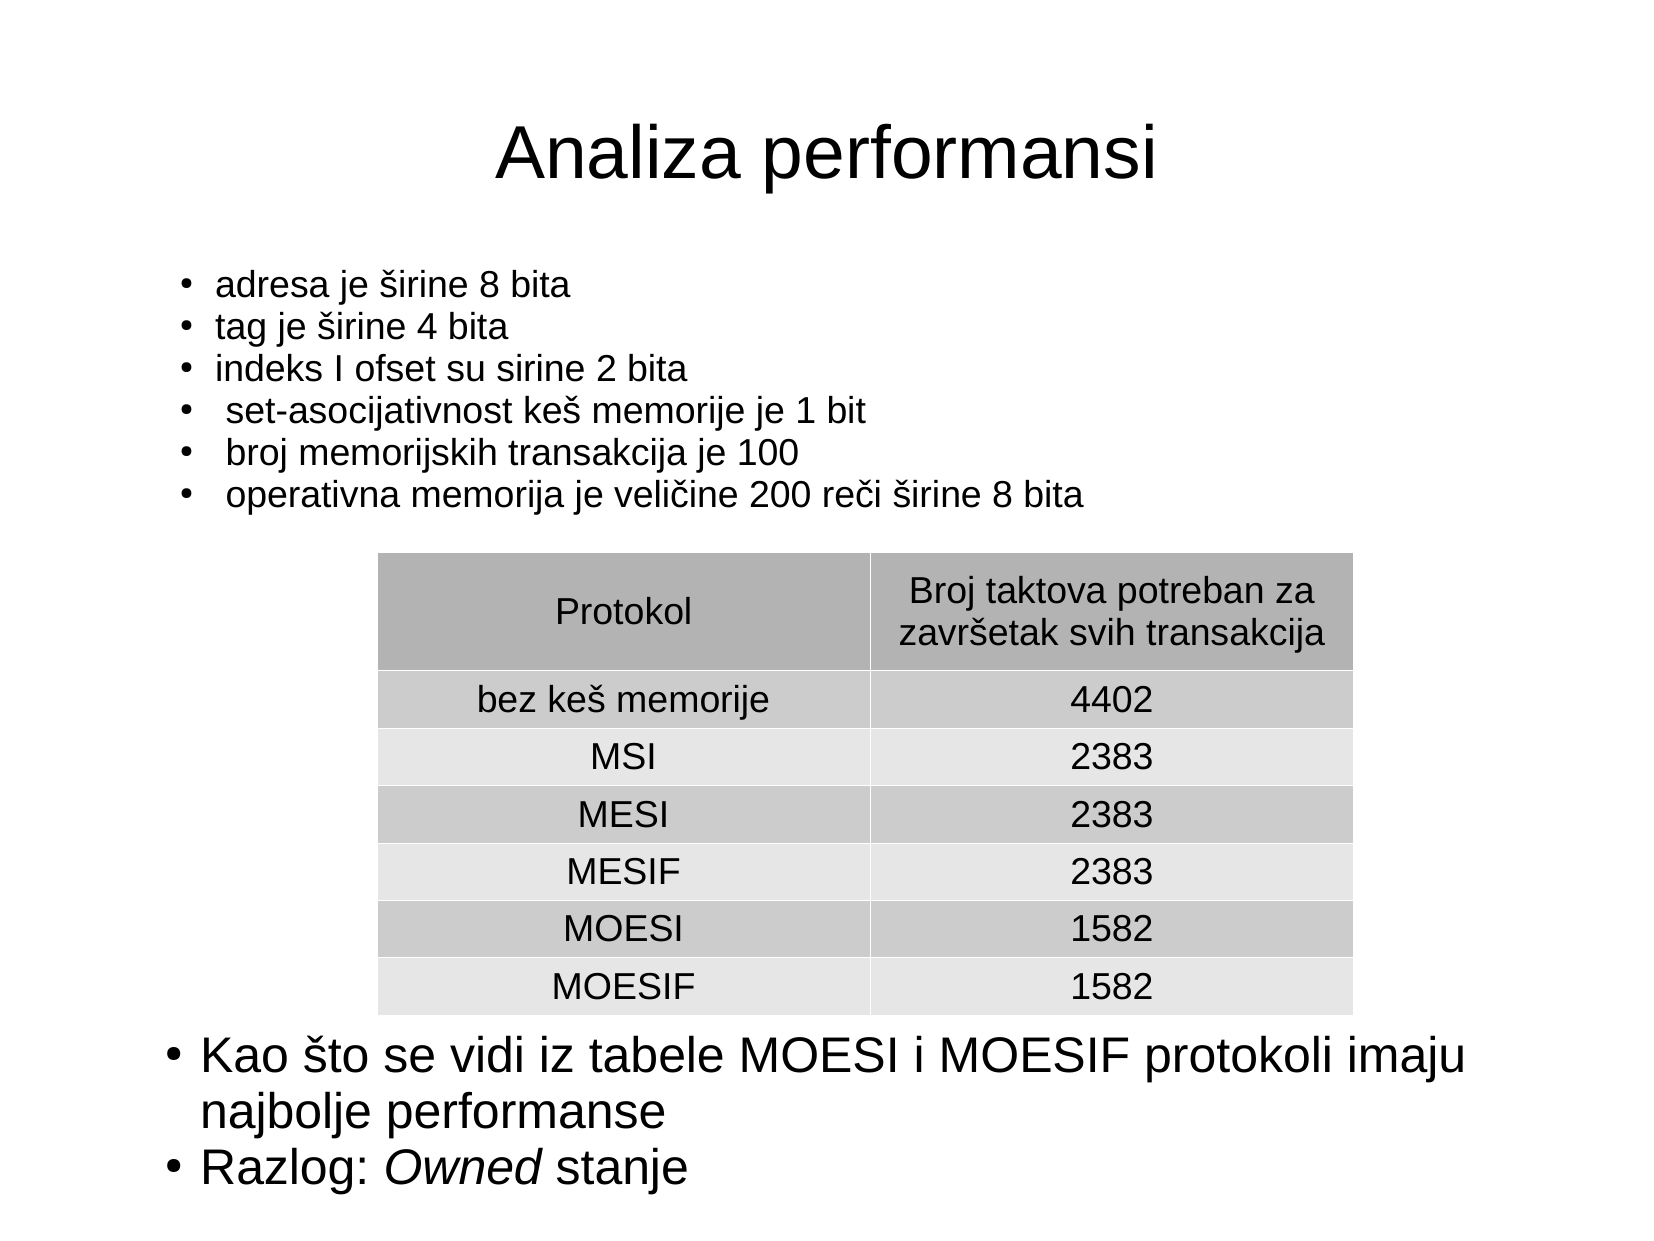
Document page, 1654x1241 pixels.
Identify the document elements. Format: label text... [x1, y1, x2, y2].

table_cell 2383 [871, 844, 1353, 900]
table_header Protokol [378, 553, 870, 670]
table_cell 4402 [871, 671, 1353, 728]
table_cell MOESIF [378, 958, 870, 1015]
text_box adresa je širine 8 bita tag je širine 4 bita indeks I ofset su sirine 2 bita set-asocijativnost keš memorije je 1 bit broj memorijskih transakcija je 100 operativna memorija je veličine 200 reči širine 8 bita [165, 256, 1531, 524]
table_cell 2383 [871, 786, 1353, 843]
table_cell 2383 [871, 729, 1353, 785]
table_cell 1582 [871, 901, 1353, 957]
title Analiza performansi [82, 49, 1571, 257]
table_cell bez keš memorije [378, 671, 870, 728]
table_cell MOESI [378, 901, 870, 957]
text_box Kao što se vidi iz tabele MOESI i MOESIF protokoli imaju najbolje performanse Razlog: Owned stanje [150, 1020, 1546, 1203]
table_cell MSI [378, 729, 870, 785]
table_cell MESIF [378, 844, 870, 900]
table_cell 1582 [871, 958, 1353, 1015]
table_header Broj taktova potreban za završetak svih transakcija [871, 553, 1353, 670]
table_cell MESI [378, 786, 870, 843]
